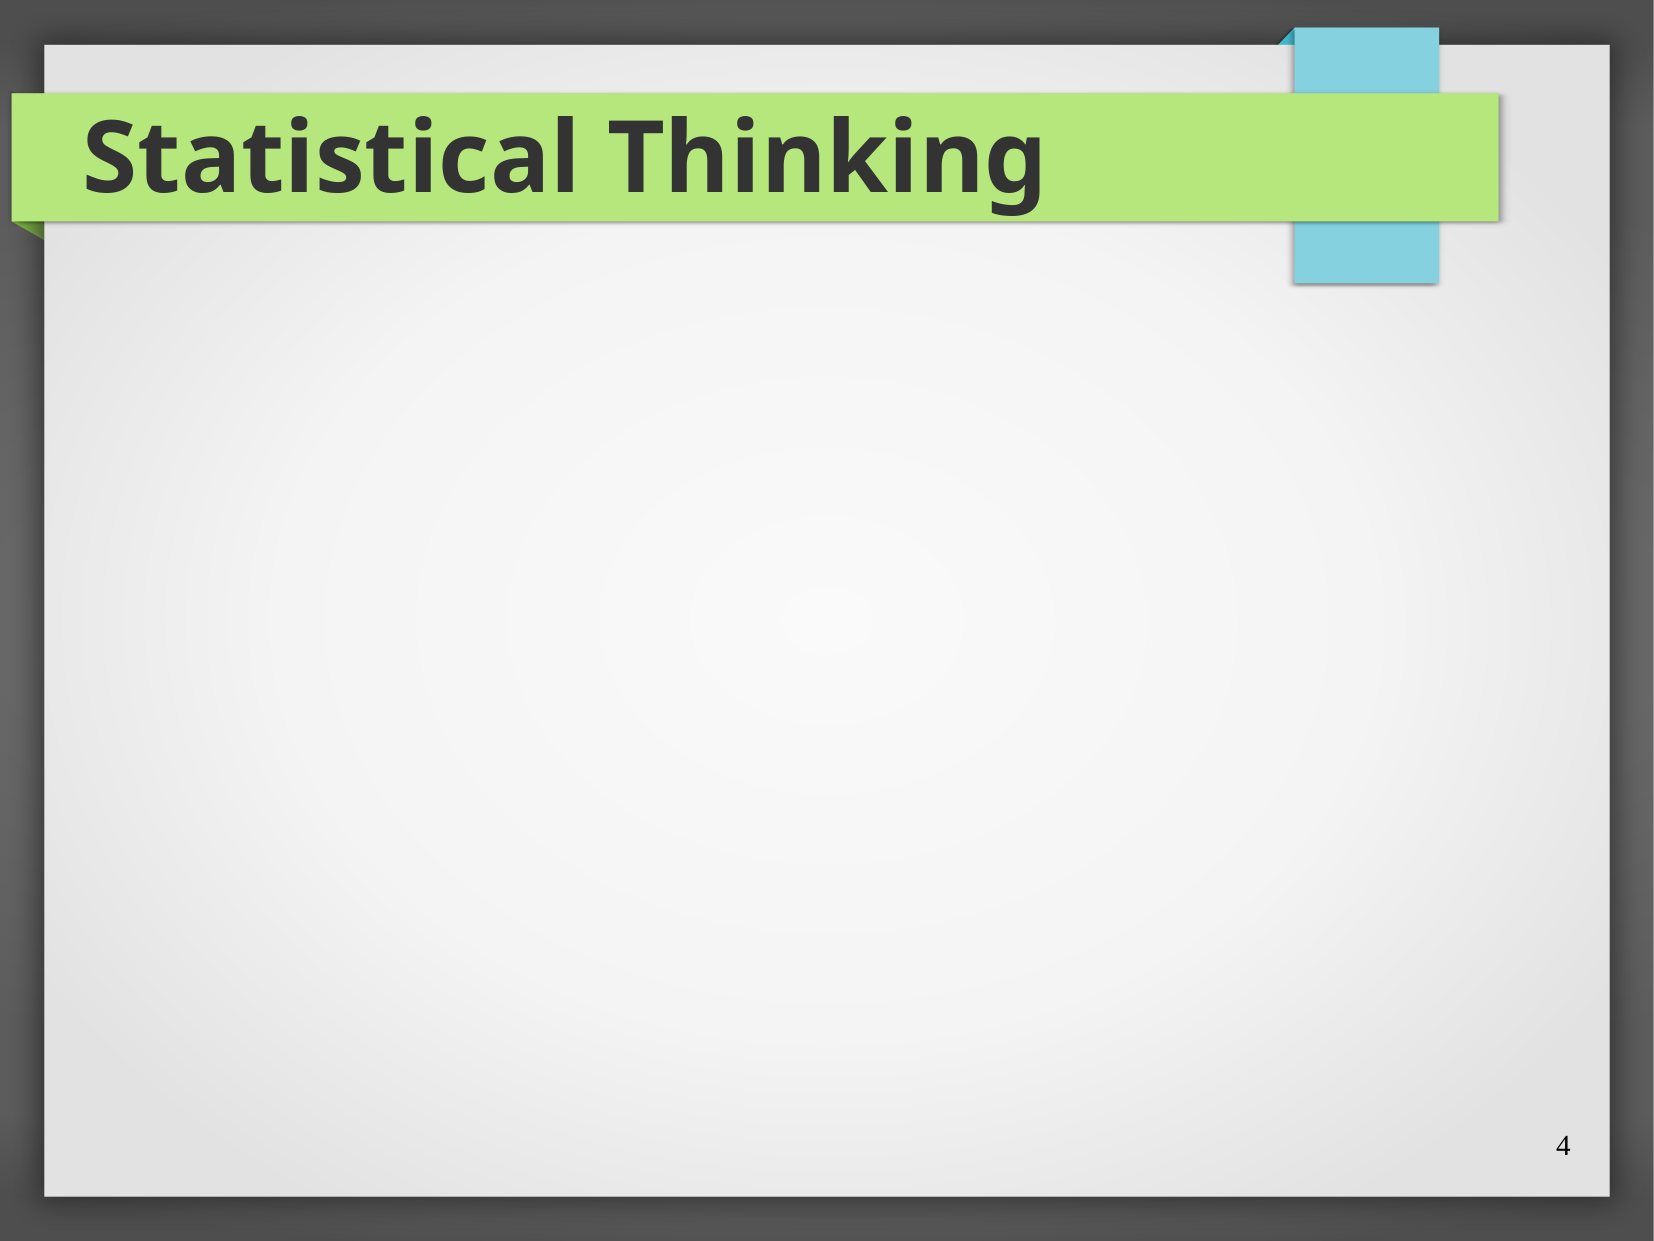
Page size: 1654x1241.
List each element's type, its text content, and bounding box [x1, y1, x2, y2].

picture [0, 0, 1654, 1241]
title Statistical Thinking [82, 94, 1264, 213]
